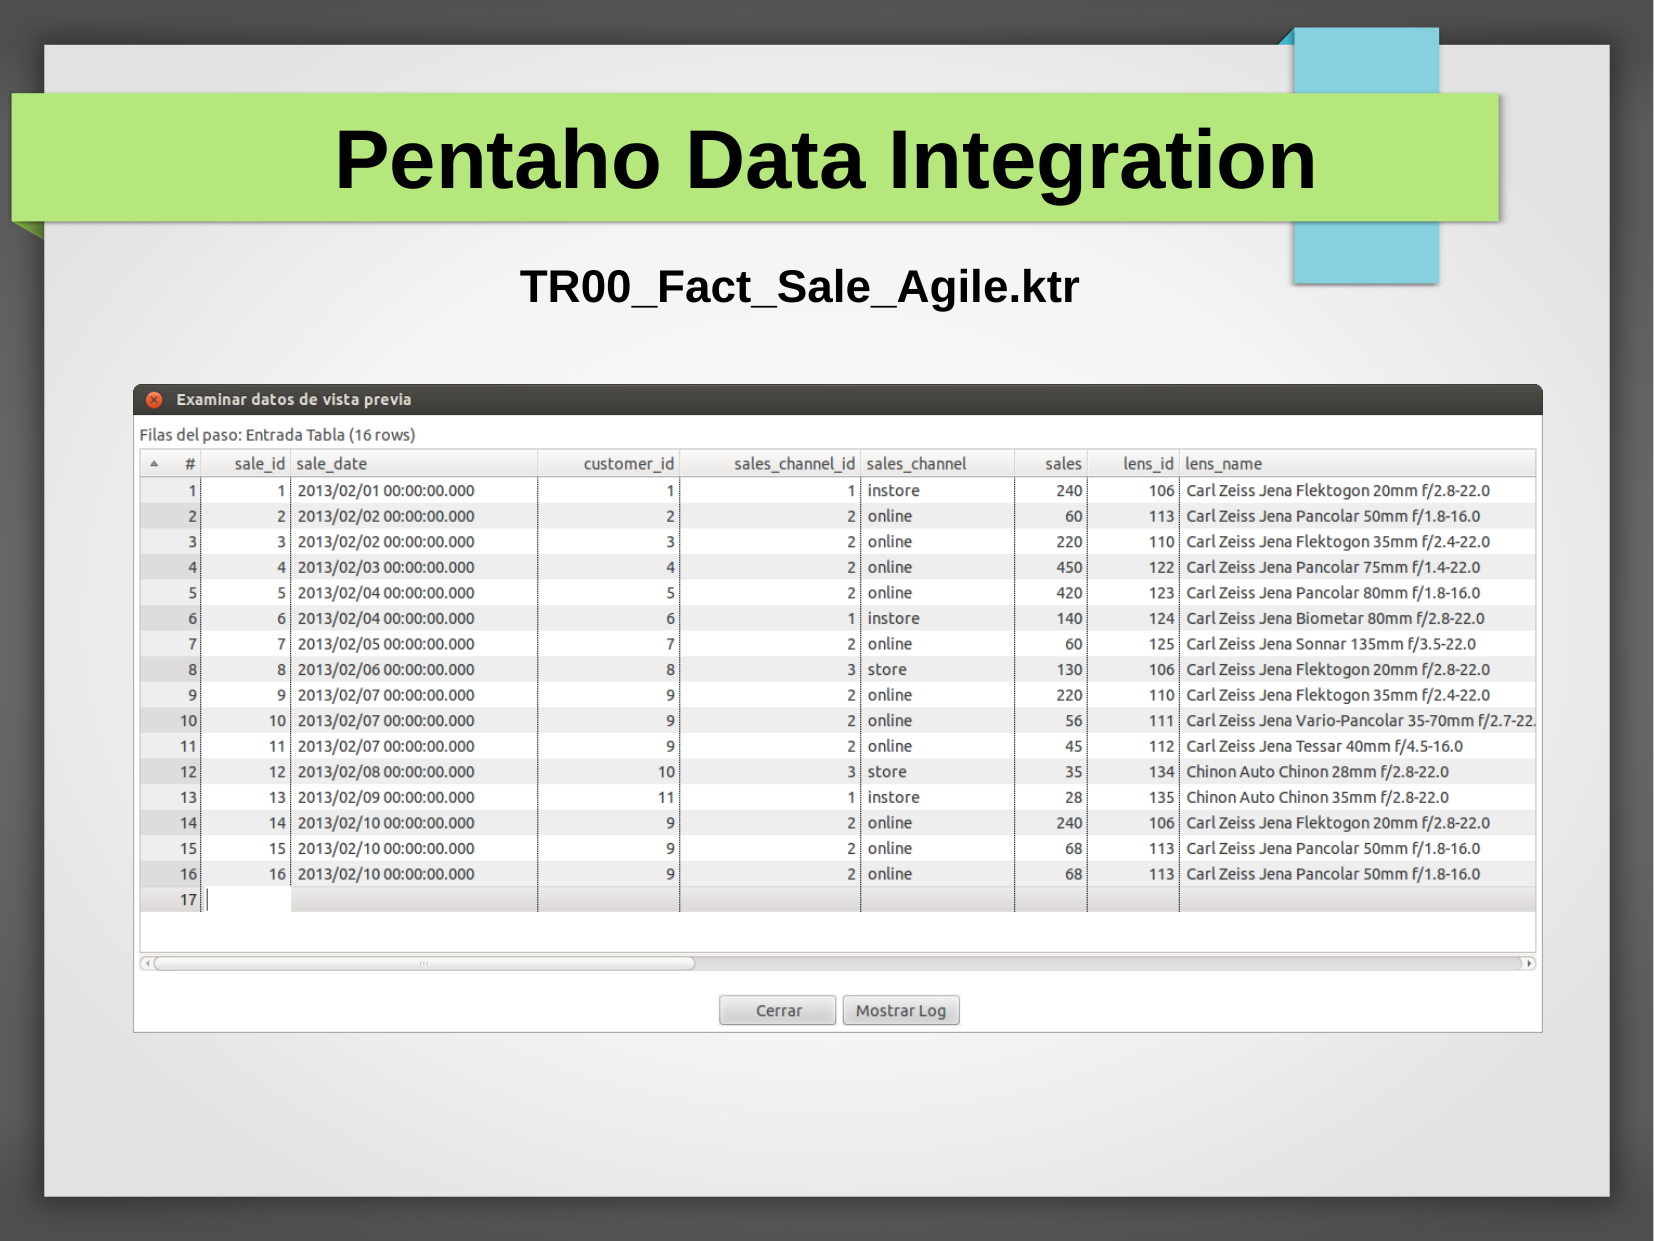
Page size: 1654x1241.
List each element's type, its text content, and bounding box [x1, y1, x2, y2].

title Pentaho Data Integration [70, 106, 1583, 213]
text_box TR00_Fact_Sale_Agile.ktr [505, 253, 1095, 320]
picture [0, 0, 1654, 1241]
